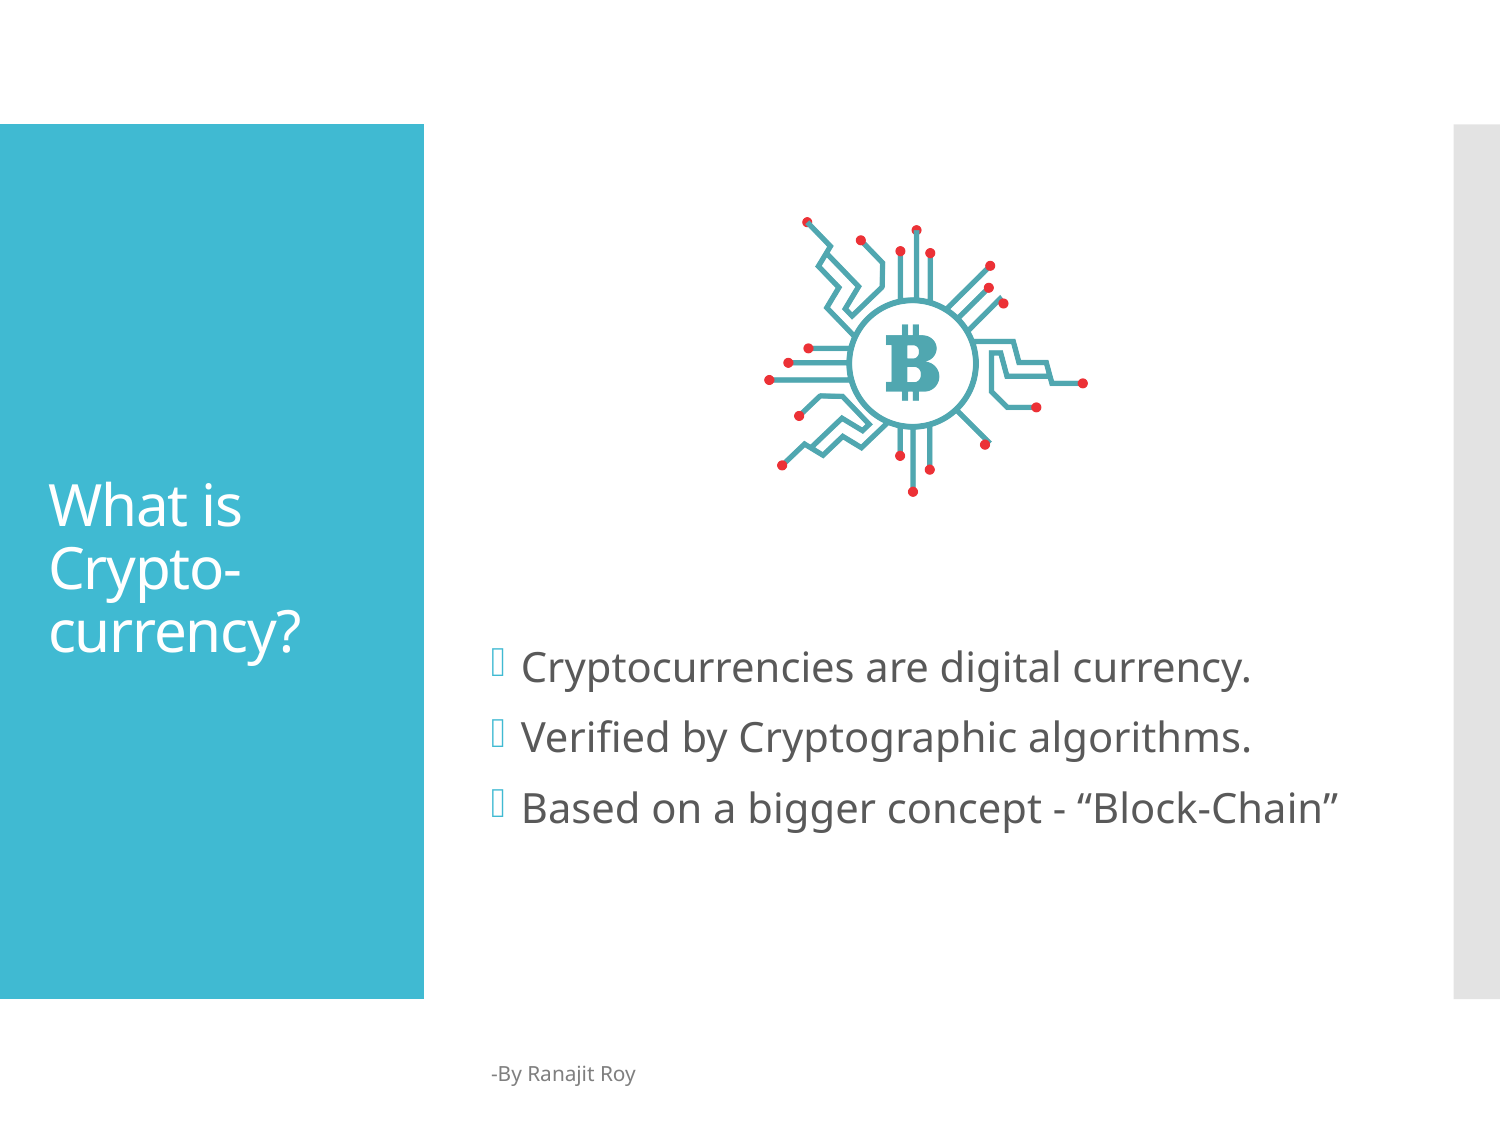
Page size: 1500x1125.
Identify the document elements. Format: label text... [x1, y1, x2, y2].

list Cryptocurrencies are digital currency. Verified by Cryptographic algorithms. Based on a bigger concept - “Block-Chain” [475, 496, 1376, 983]
text_box -By Ranajit Roy [476, 1042, 1204, 1103]
title What is Crypto-currency? [33, 382, 382, 743]
picture [764, 217, 1088, 497]
